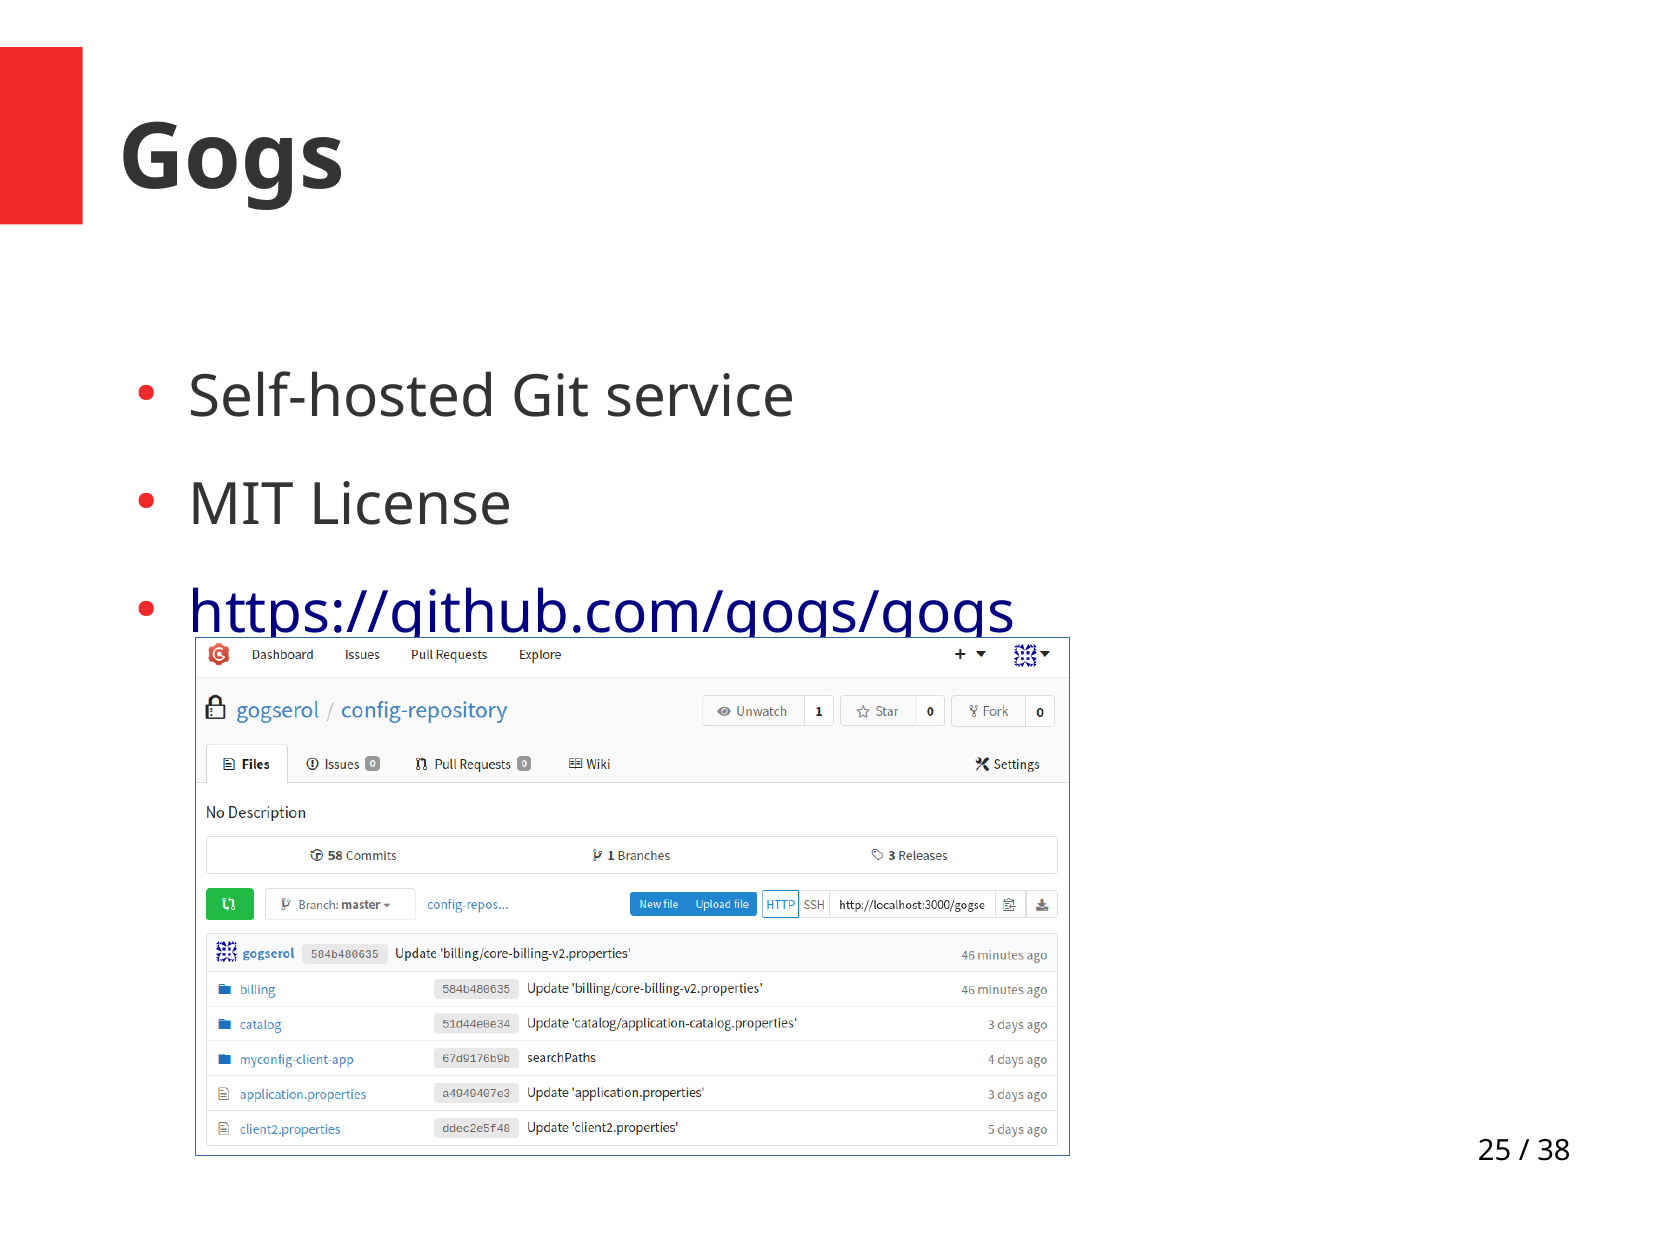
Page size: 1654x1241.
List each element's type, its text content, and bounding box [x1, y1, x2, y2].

picture [195, 637, 1070, 1156]
list Self-hosted Git service MIT License https://github.com/gogs/gogs [118, 354, 1536, 1074]
title Gogs [118, 49, 1571, 257]
